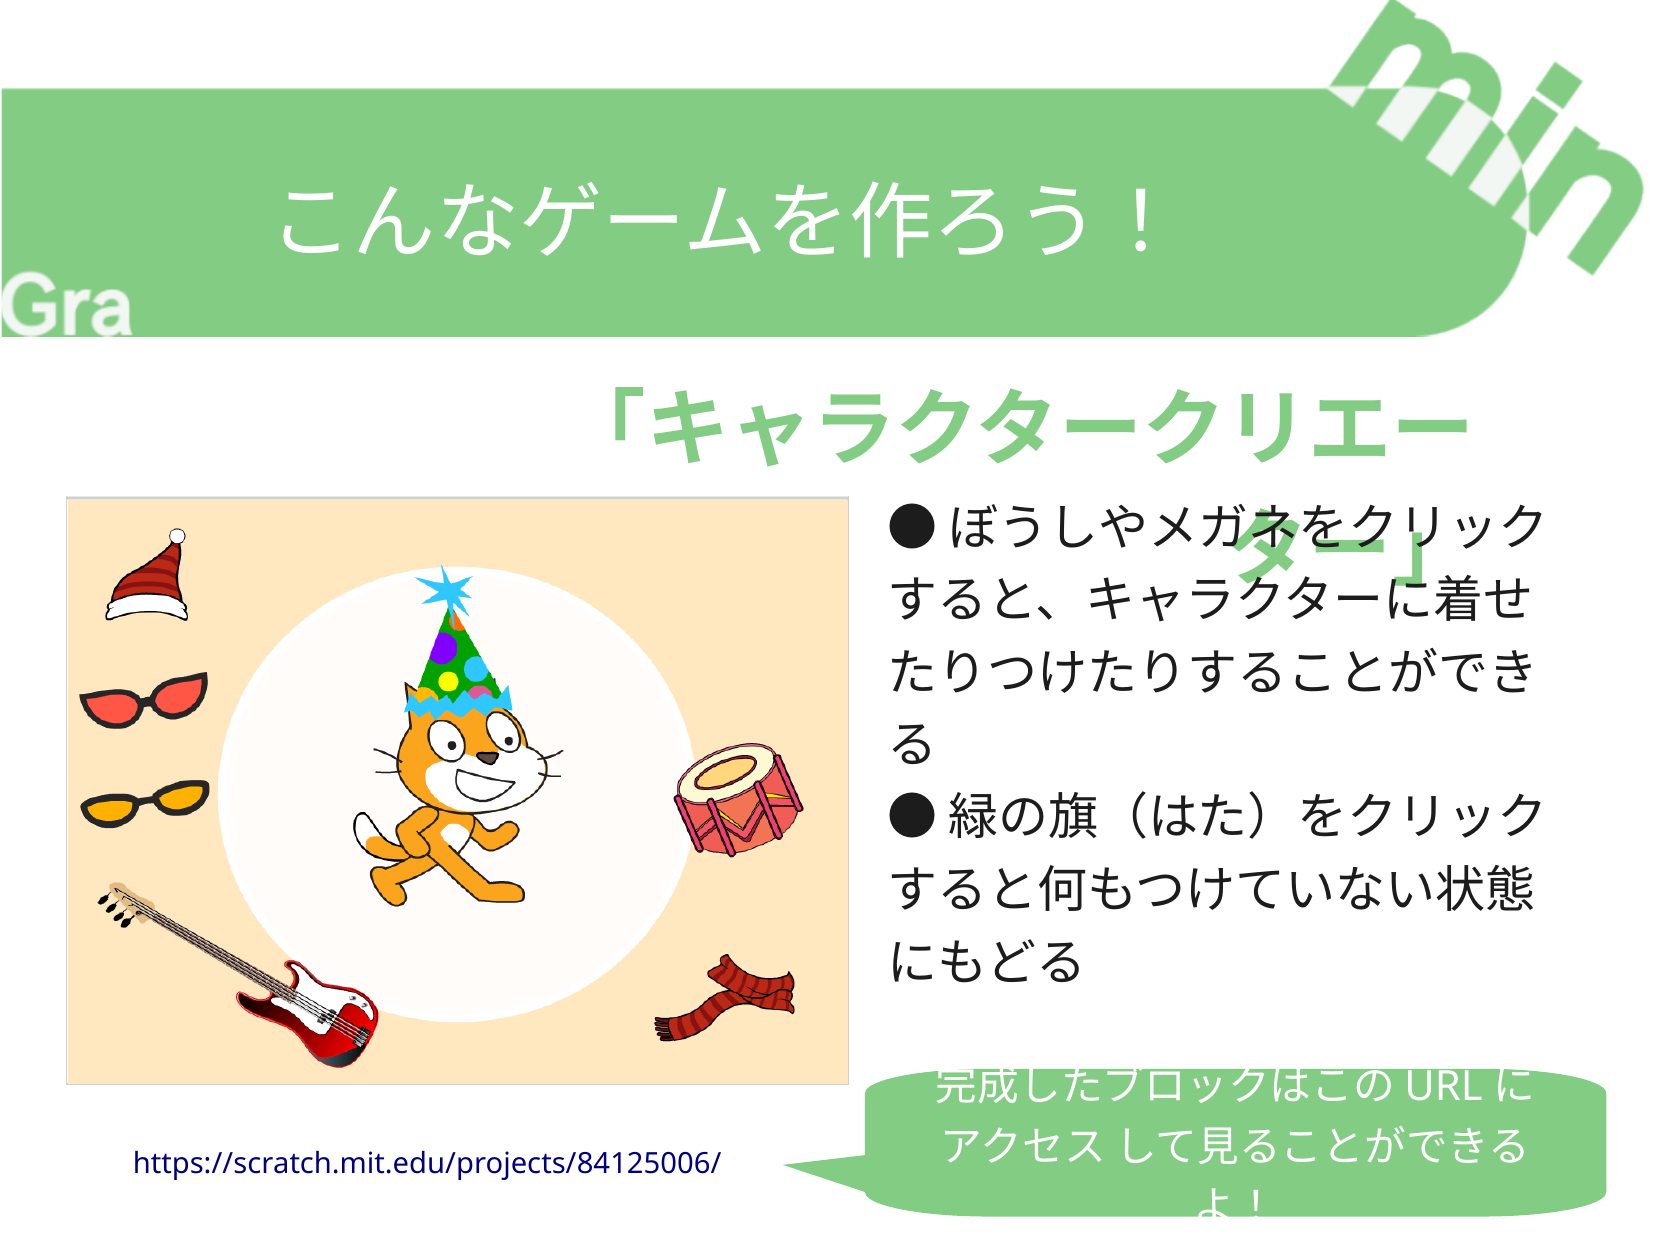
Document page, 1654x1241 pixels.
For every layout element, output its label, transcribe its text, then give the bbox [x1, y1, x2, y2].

picture [1, 0, 1654, 337]
text_box 完成したブロックはこの URL に アクセス して見ることができるよ！ [782, 1068, 1607, 1217]
text_box 「キャラクタークリエーター」 [555, 354, 1654, 602]
picture [66, 496, 851, 1087]
text_box ● ぼうしやメガネをクリックすると、キャラクターに着せたりつけたりすることができる ● 緑の旗（はた）をクリックすると何もつけていない状態にもどる [872, 479, 1594, 1084]
text_box https://scratch.mit.edu/projects/84125006/ [118, 1134, 839, 1193]
title こんなゲームを作ろう！ [11, 111, 1441, 319]
